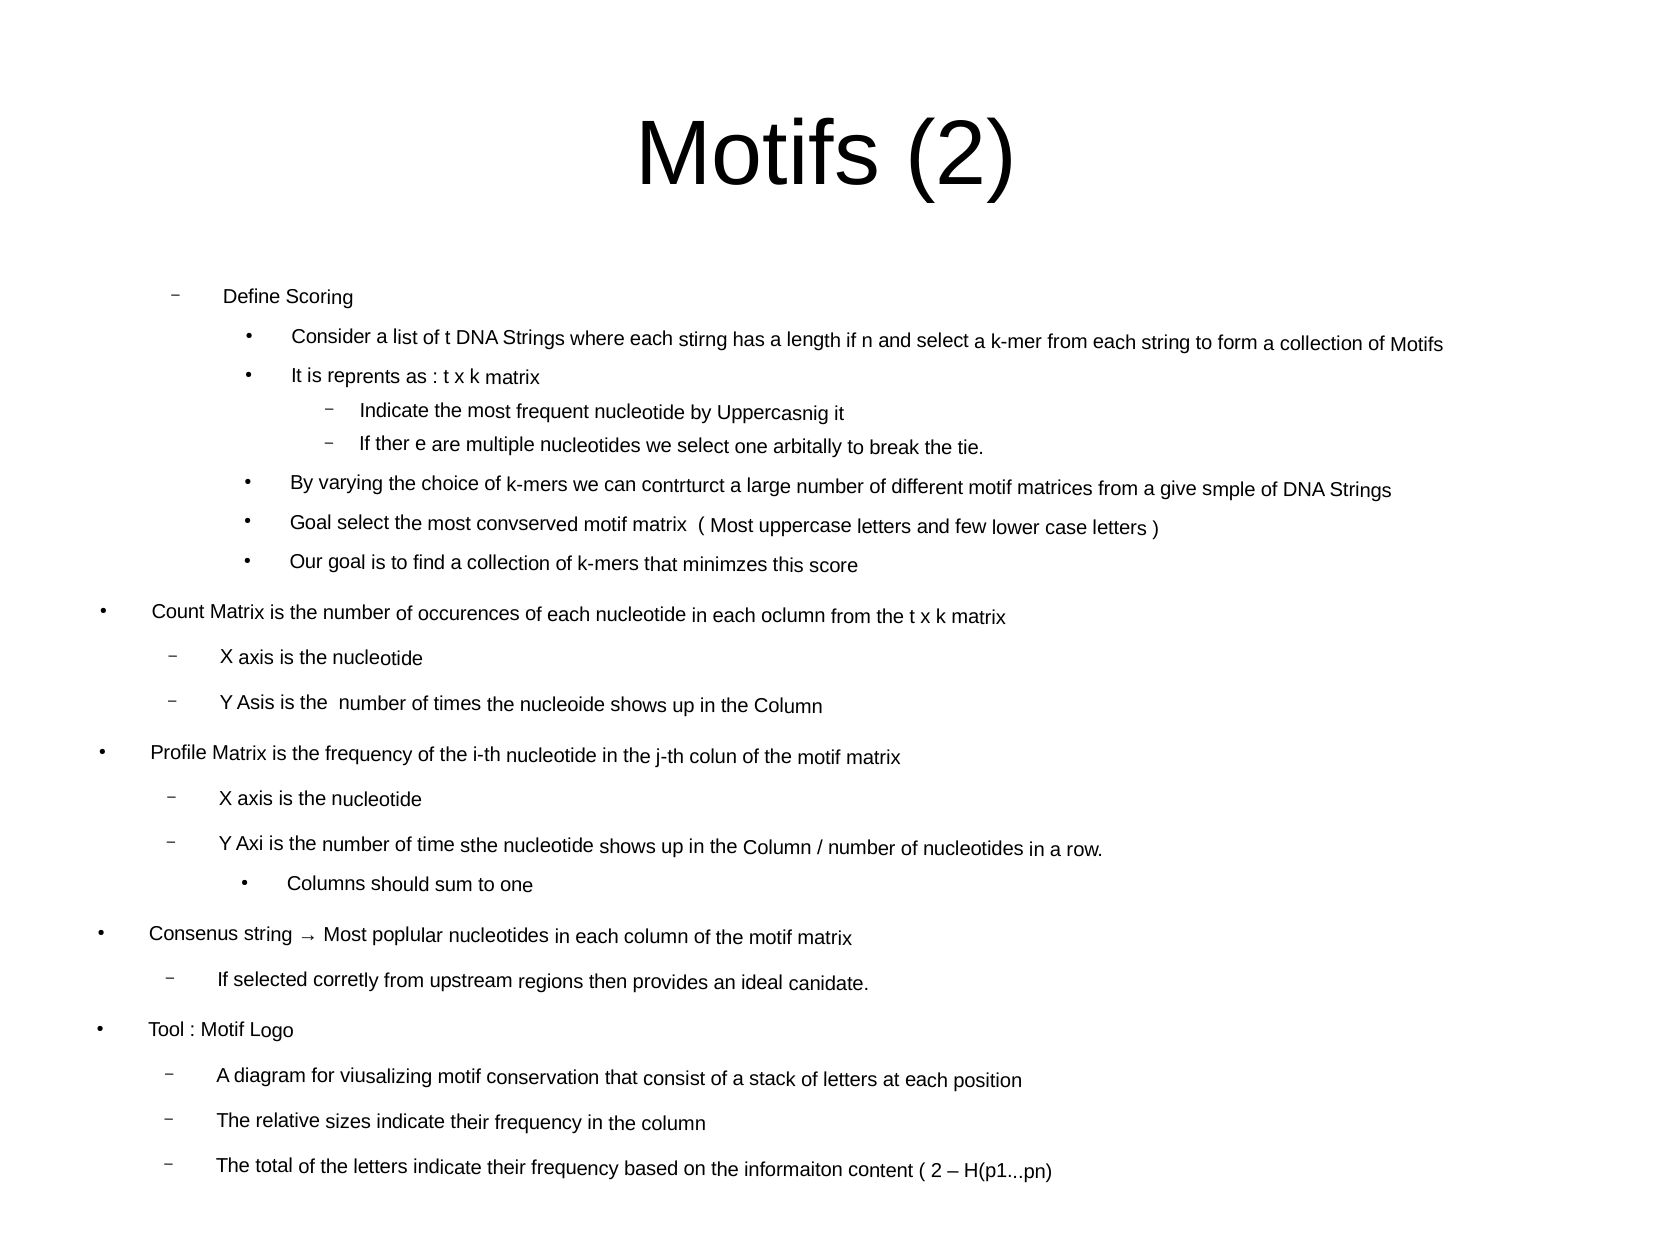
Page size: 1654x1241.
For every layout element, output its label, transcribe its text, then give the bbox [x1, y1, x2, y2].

title Motifs (2) [82, 49, 1571, 257]
list Define Scoring Consider a list of t DNA Strings where each stirng has a length if n and select a k-mer from each string to form a collection of Motifs It is reprents as : t x k matrix Indicate the most frequent nucleotide by Uppercasnig it If ther e are multiple nucleotides we select one arbitally to break the tie. By varying the choice of k-mers we can contrturct a large number of different motif matrices from a give smple of DNA Strings Goal select the most convserved motif matrix ( Most uppercase letters and few lower case letters ) Our goal is to find a collection of k-mers that minimzes this score Count Matrix is the number of occurences of each nucleotide in each oclumn from the t x k matrix X axis is the nucleotide Y Asis is the number of times the nucleoide shows up in the Column Profile Matrix is the frequency of the i-th nucleotide in the j-th colun of the motif matrix X axis is the nucleotide Y Axi is the number of time sthe nucleotide shows up in the Column / number of nucleotides in a row. Columns should sum to one Consenus string → Most poplular nucleotides in each column of the motif matrix If selected corretly from upstream regions then provides an ideal canidate. Tool : Motif Logo A diagram for viusalizing motif conservation that consist of a stack of letters at each position The relative sizes indicate their frequency in the column The total of the letters indicate their frequency based on the informaiton content ( 2 – H(p1...pn) [78, 284, 1579, 1193]
